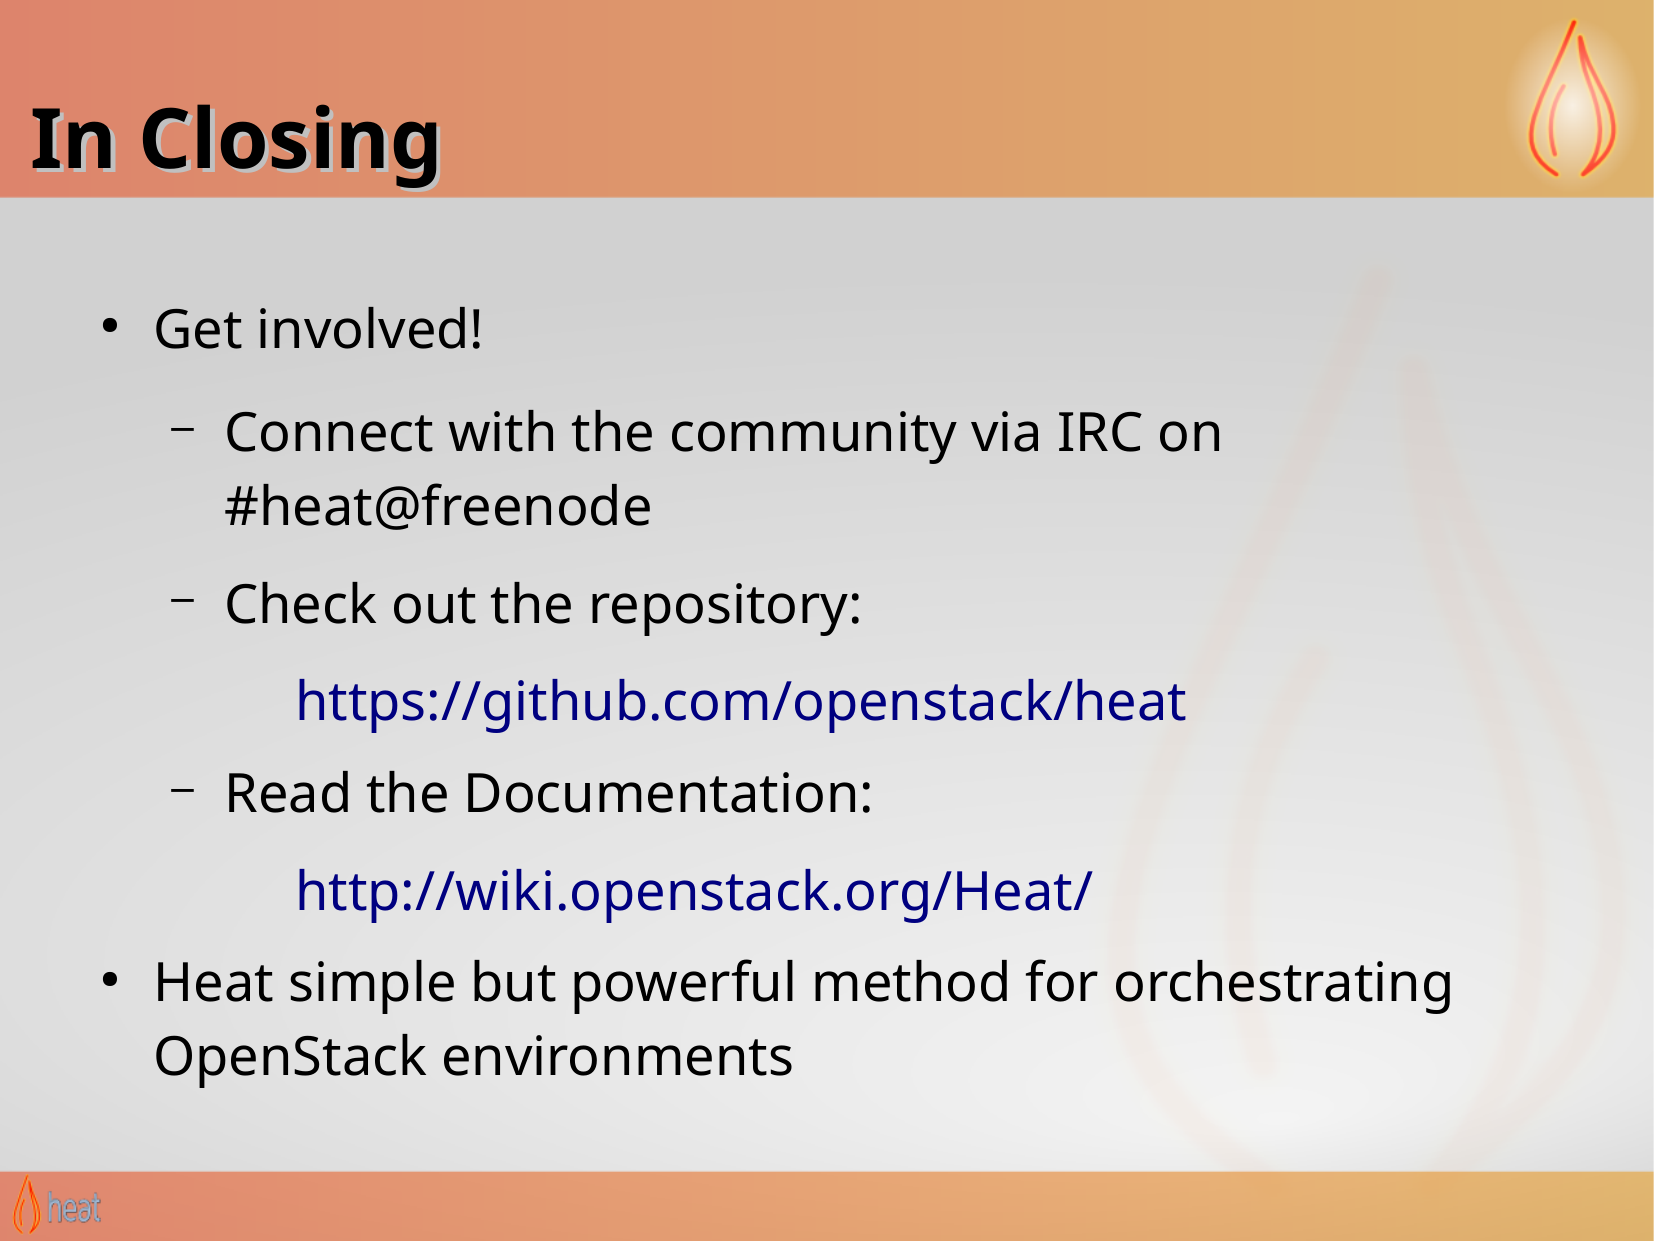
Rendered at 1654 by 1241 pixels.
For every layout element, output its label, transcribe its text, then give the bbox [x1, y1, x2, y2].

picture [0, 0, 1654, 1241]
title In Closing [30, 23, 1606, 249]
list Get involved! Connect with the community via IRC on #heat@freenode Check out the repository: https://github.com/openstack/heat Read the Documentation: http://wiki.openstack.org/Heat/ Heat simple but powerful method for orchestrating OpenStack environments [82, 290, 1538, 1241]
